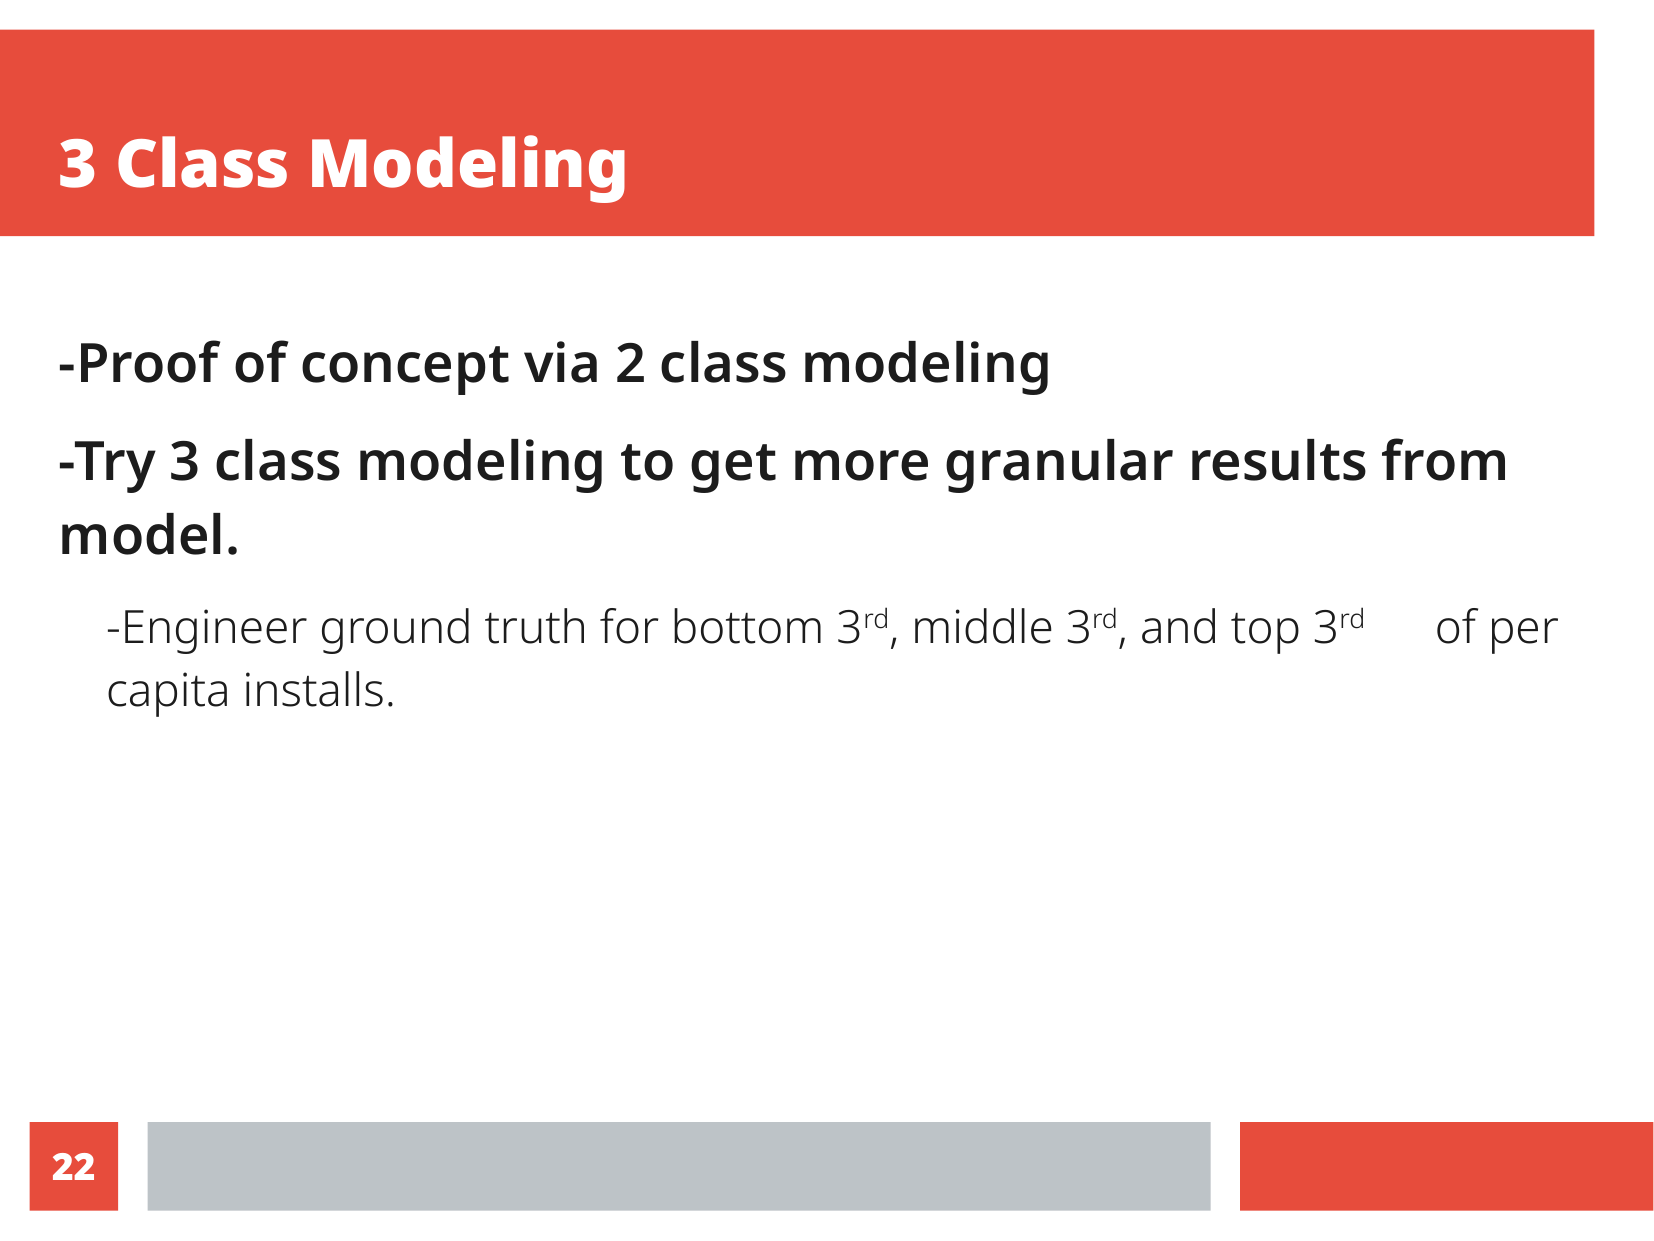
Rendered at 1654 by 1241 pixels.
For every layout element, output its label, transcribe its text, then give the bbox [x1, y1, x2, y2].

list -Proof of concept via 2 class modeling -Try 3 class modeling to get more granular results from model. -Engineer ground truth for bottom 3rd, middle 3rd, and top 3rd of per capita installs. [59, 324, 1565, 1093]
title 3 Class Modeling [59, 59, 1595, 207]
